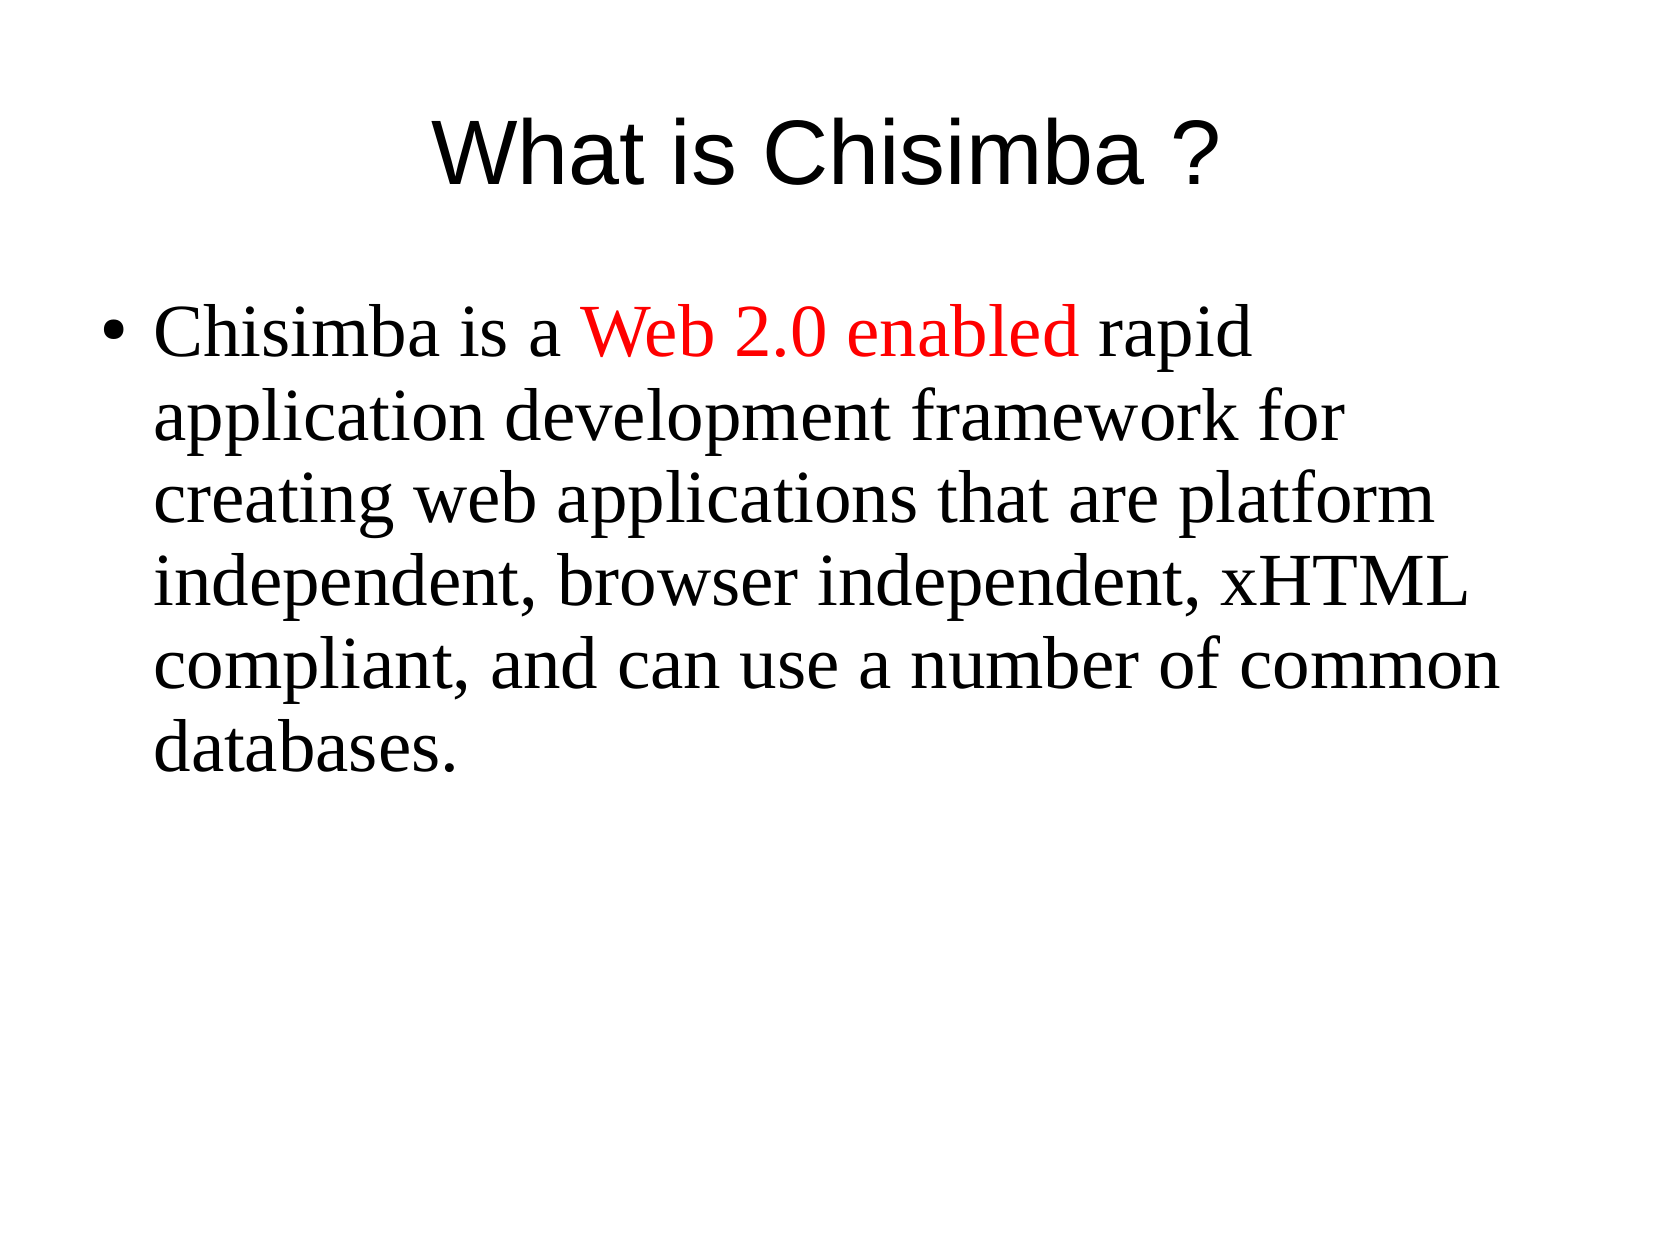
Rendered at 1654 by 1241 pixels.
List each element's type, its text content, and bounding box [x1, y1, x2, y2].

list Chisimba is a Web 2.0 enabled rapid application development framework for creating web applications that are platform independent, browser independent, xHTML compliant, and can use a number of common databases. [82, 290, 1571, 1109]
title What is Chisimba ? [82, 56, 1571, 250]
